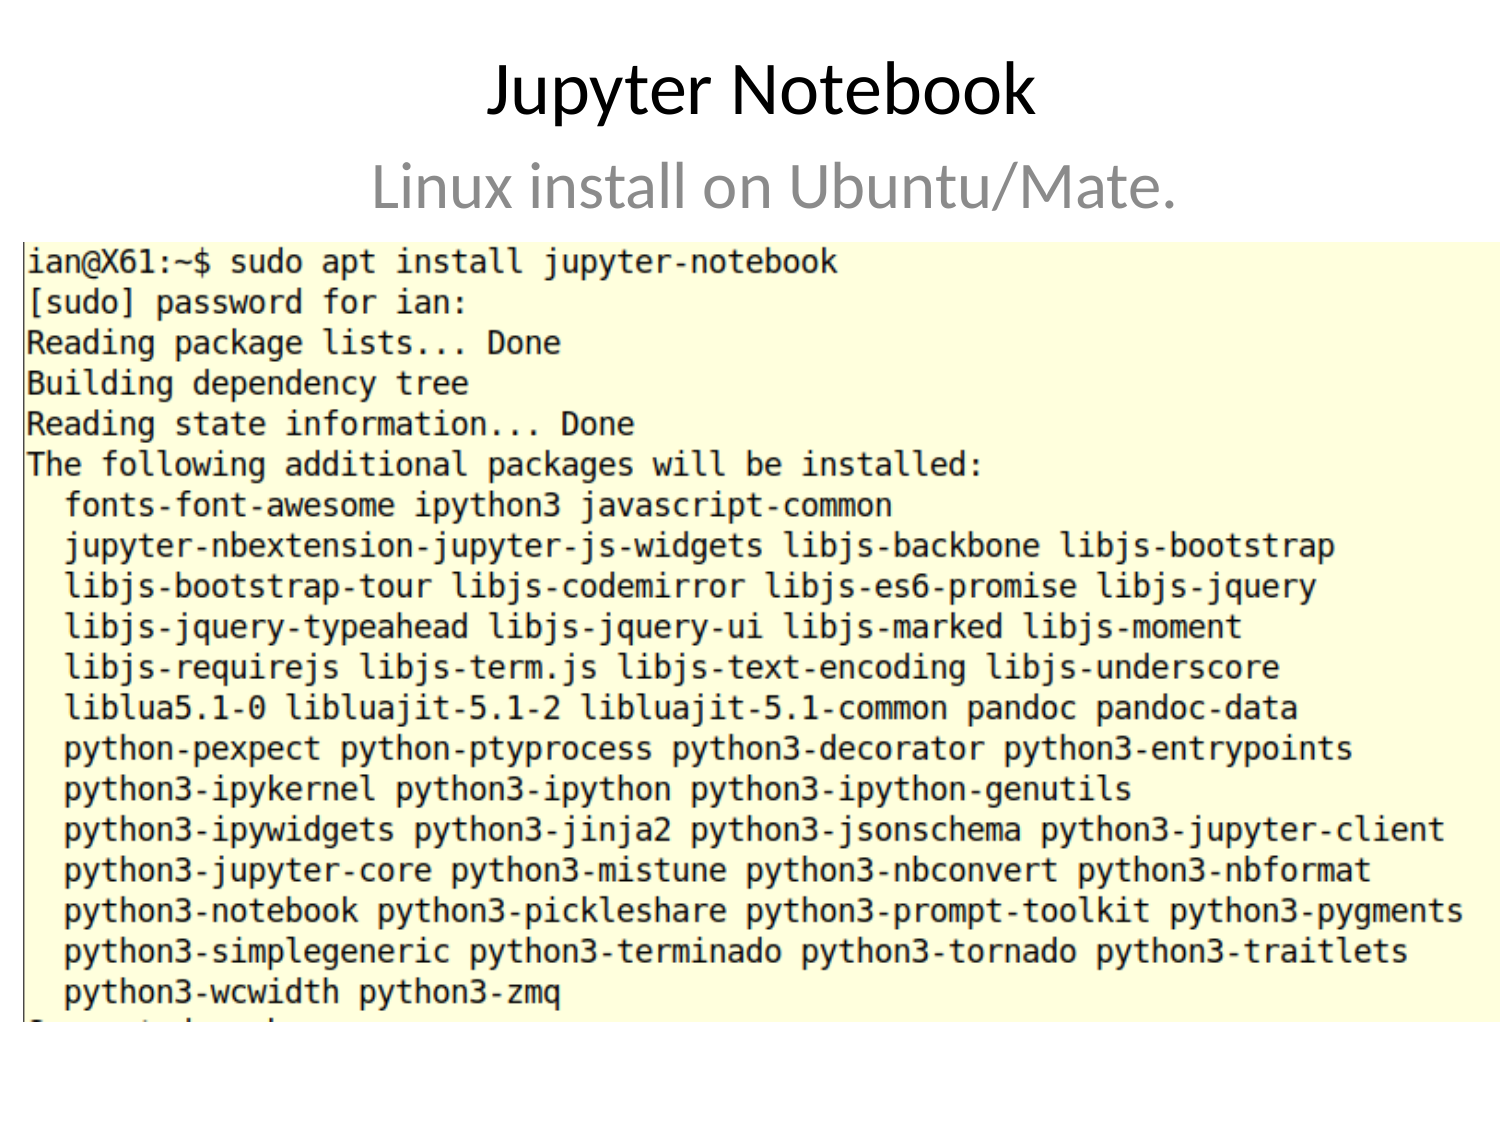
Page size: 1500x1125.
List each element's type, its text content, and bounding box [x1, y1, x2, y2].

title Jupyter Notebook [123, 30, 1399, 134]
picture [23, 242, 1500, 1022]
text_box Linux install on Ubuntu/Mate. [41, 134, 1436, 232]
